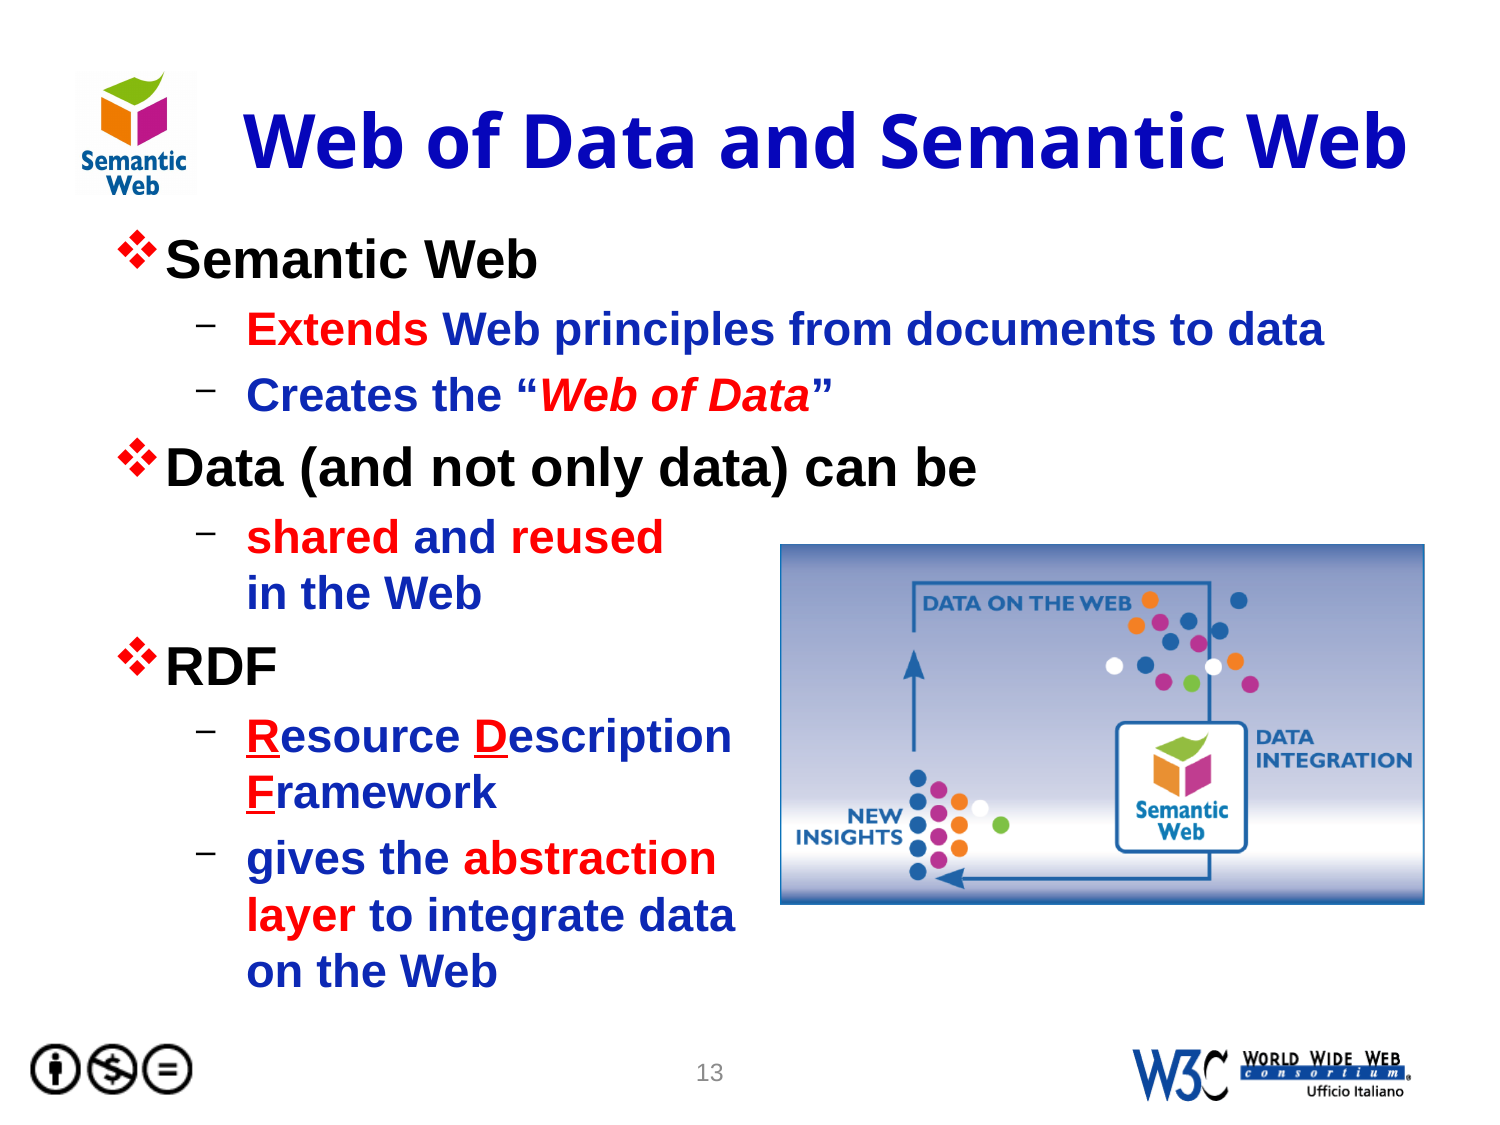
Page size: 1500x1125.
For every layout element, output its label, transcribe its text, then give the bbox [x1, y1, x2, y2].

slide_number <number> [680, 1041, 761, 1102]
picture [780, 544, 1425, 905]
picture [1132, 1049, 1412, 1102]
list Semantic Web Extends Web principles from documents to data Creates the “Web of Data” Data (and not only data) can be shared and reused in the Web RDF Resource Description Framework gives the abstraction layer to integrate data on the Web [97, 216, 1453, 1005]
picture [15, 1022, 205, 1106]
picture [75, 71, 197, 195]
title Web of Data and Semantic Web [75, 45, 1425, 233]
